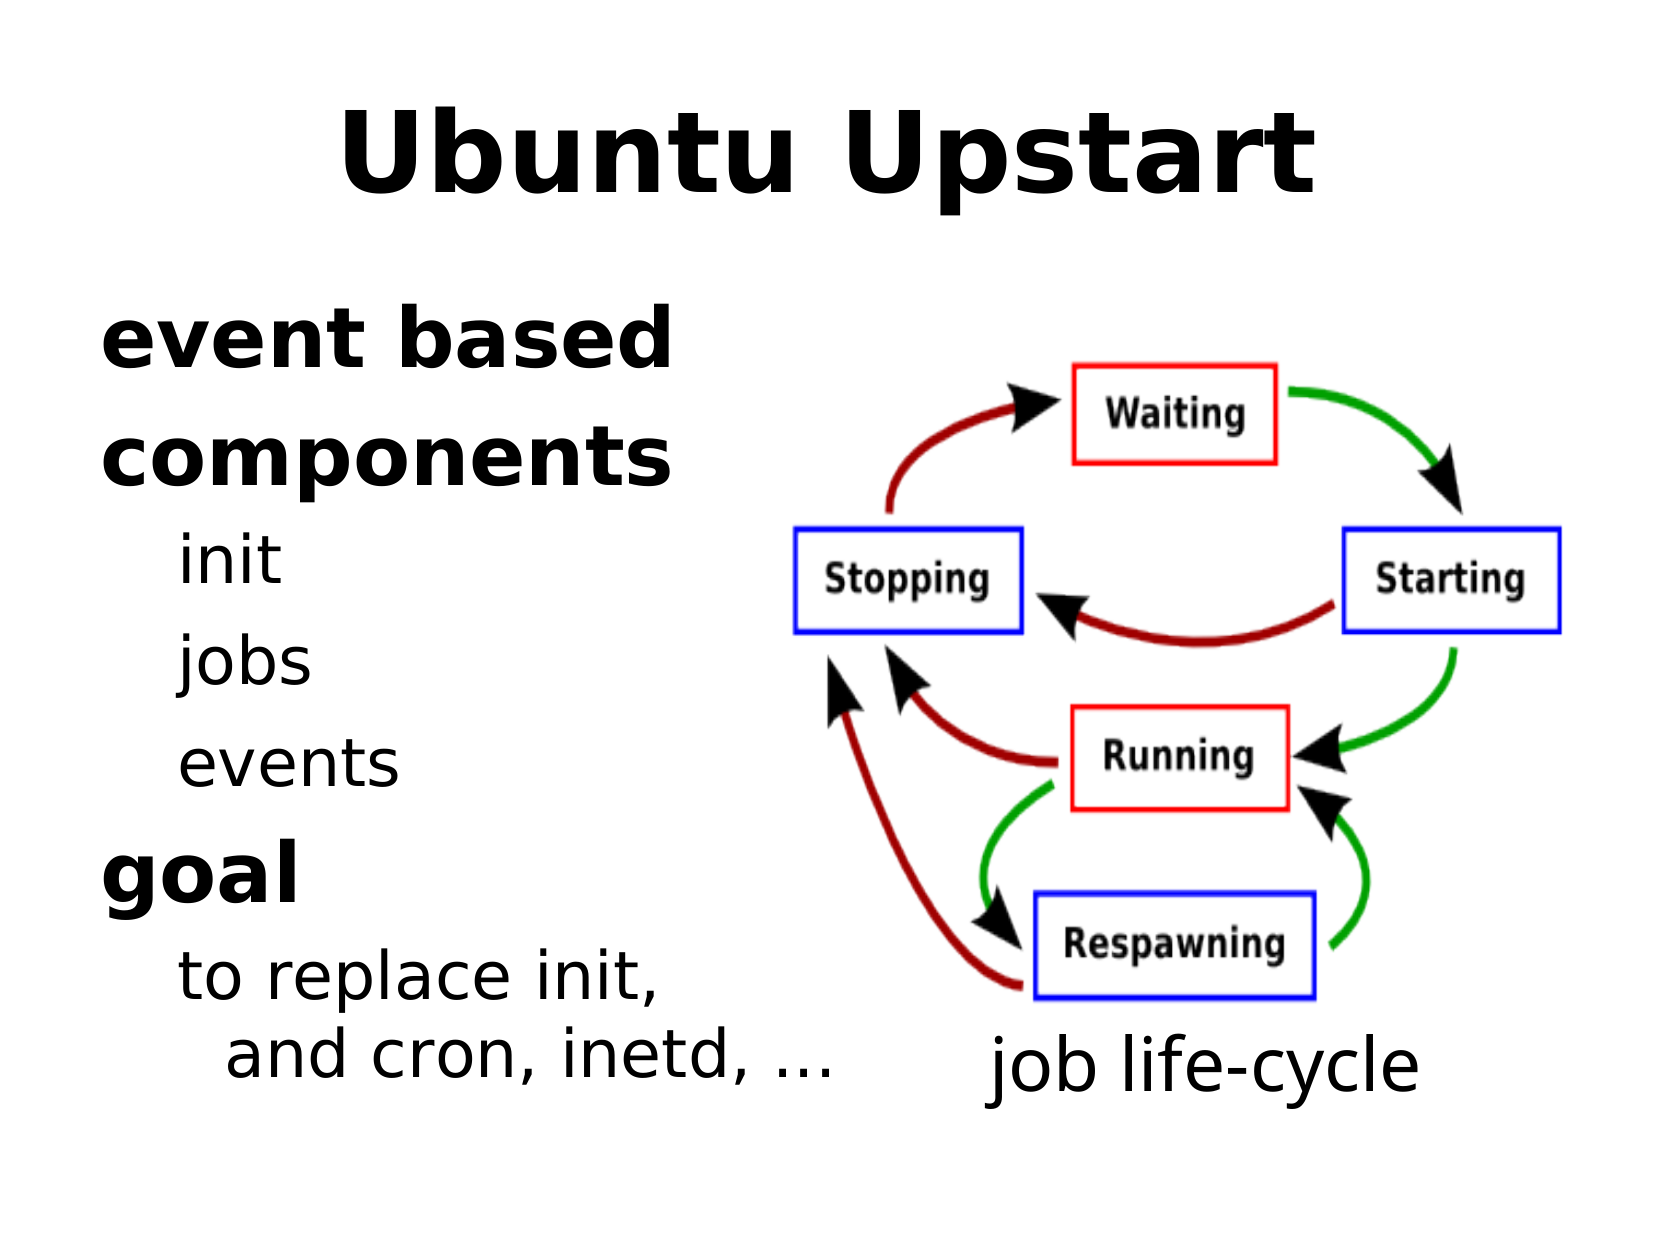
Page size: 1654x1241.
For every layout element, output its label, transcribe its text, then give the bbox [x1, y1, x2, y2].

list event based components init jobs events goal to replace init, and cron, inetd, ... [82, 290, 916, 1109]
picture [738, 236, 1613, 1093]
title Ubuntu Upstart [82, 49, 1571, 257]
text_box job life-cycle [974, 1003, 1418, 1146]
